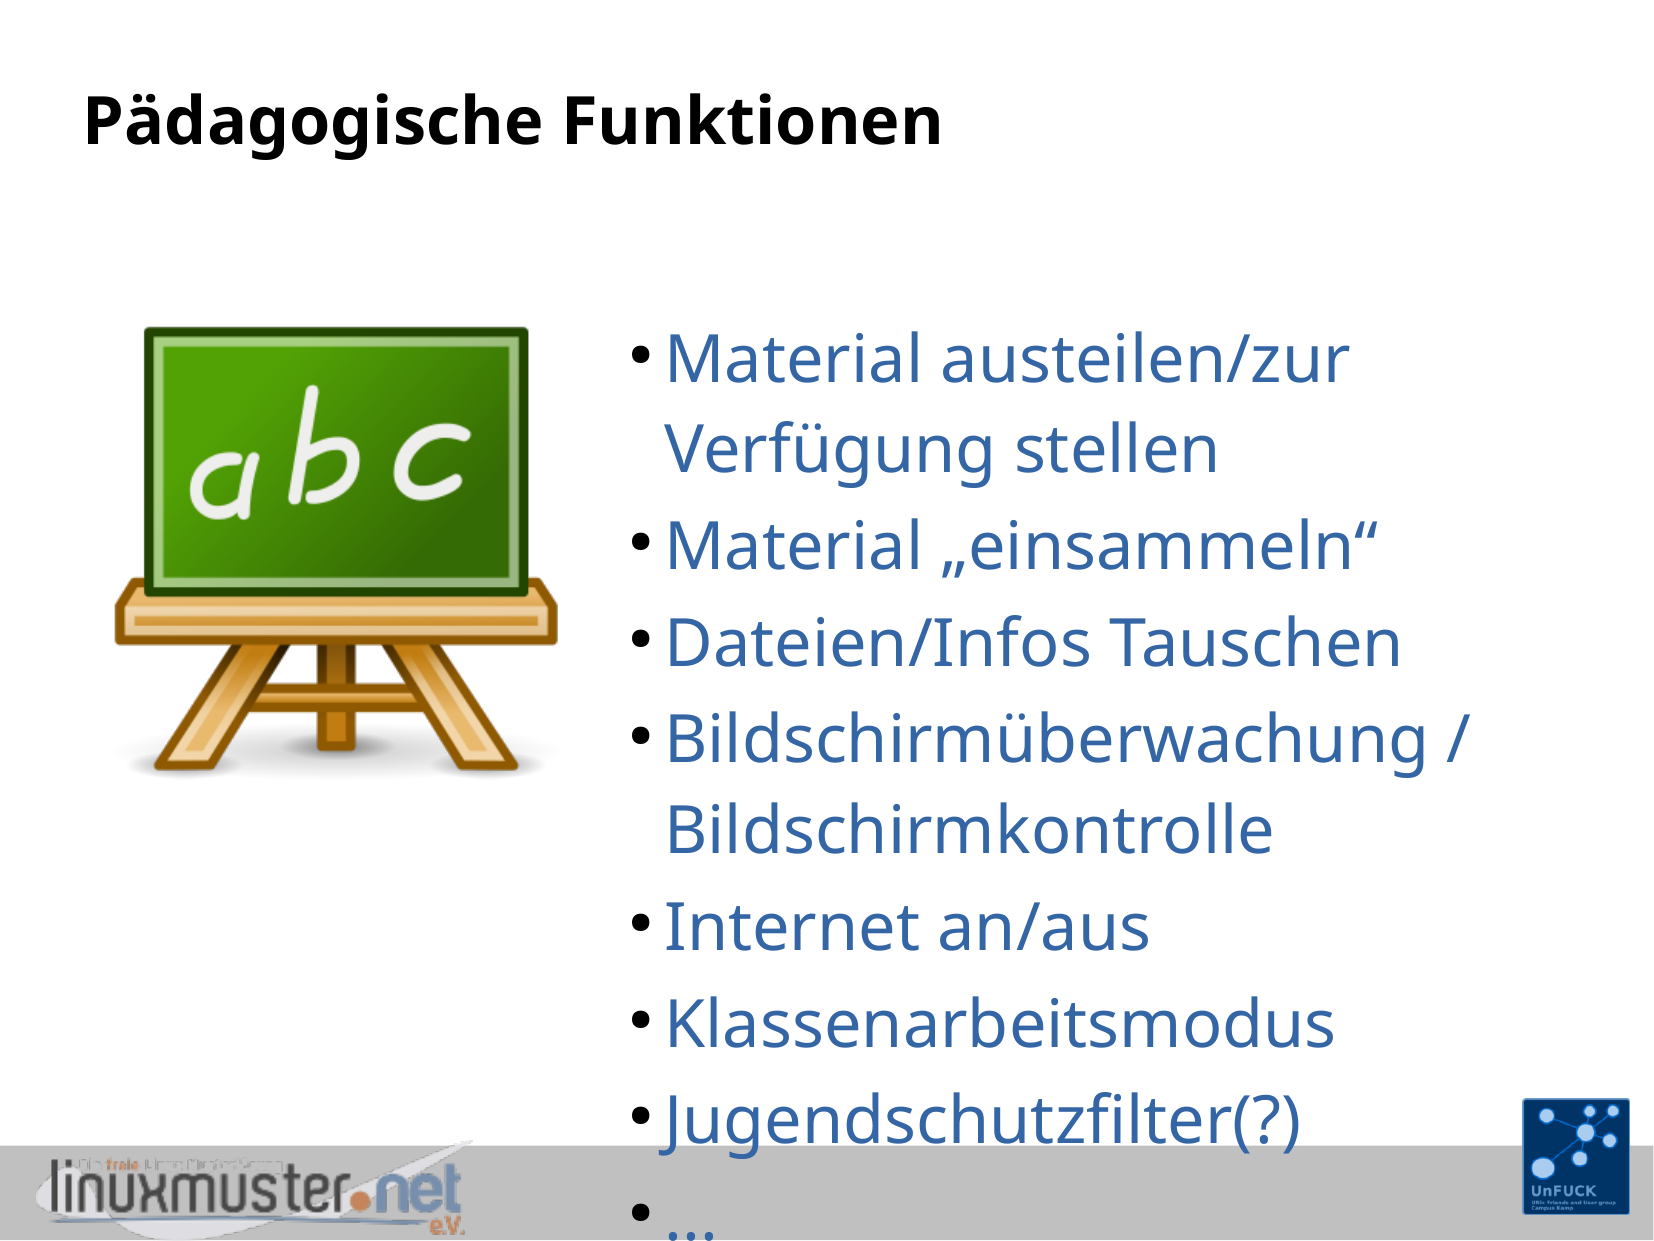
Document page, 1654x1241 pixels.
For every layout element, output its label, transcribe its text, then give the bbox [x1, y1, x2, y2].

text_box Material austeilen/zur Verfügung stellen Material „einsammeln“ Dateien/Infos Tauschen Bildschirmüberwachung / Bildschirmkontrolle Internet an/aus Klassenarbeitsmodus Jugendschutzfilter(?) ... [614, 303, 1595, 1110]
picture [36, 1140, 473, 1241]
picture [106, 318, 567, 780]
title Pädagogische Funktionen [82, 49, 1571, 189]
picture [1522, 1098, 1630, 1215]
